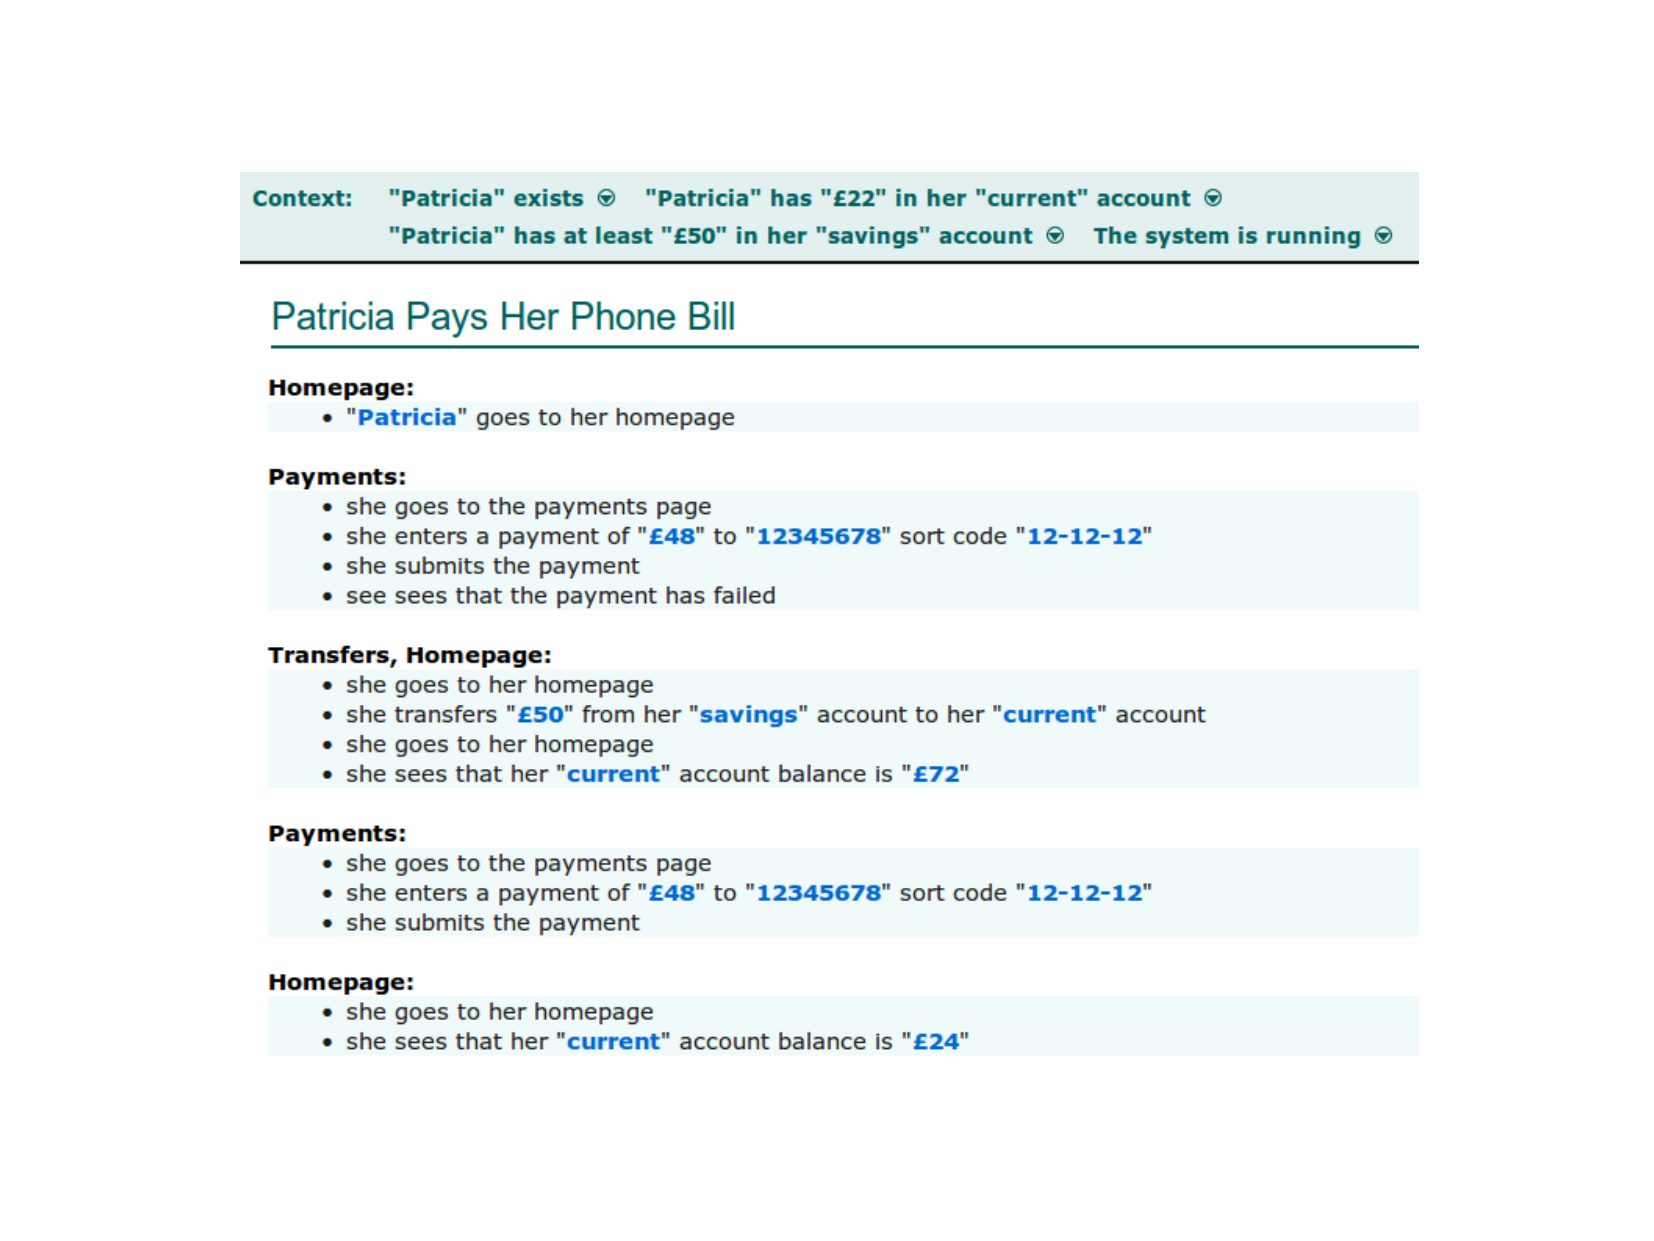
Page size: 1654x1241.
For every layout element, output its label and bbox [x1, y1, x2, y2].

picture [240, 172, 1419, 1070]
